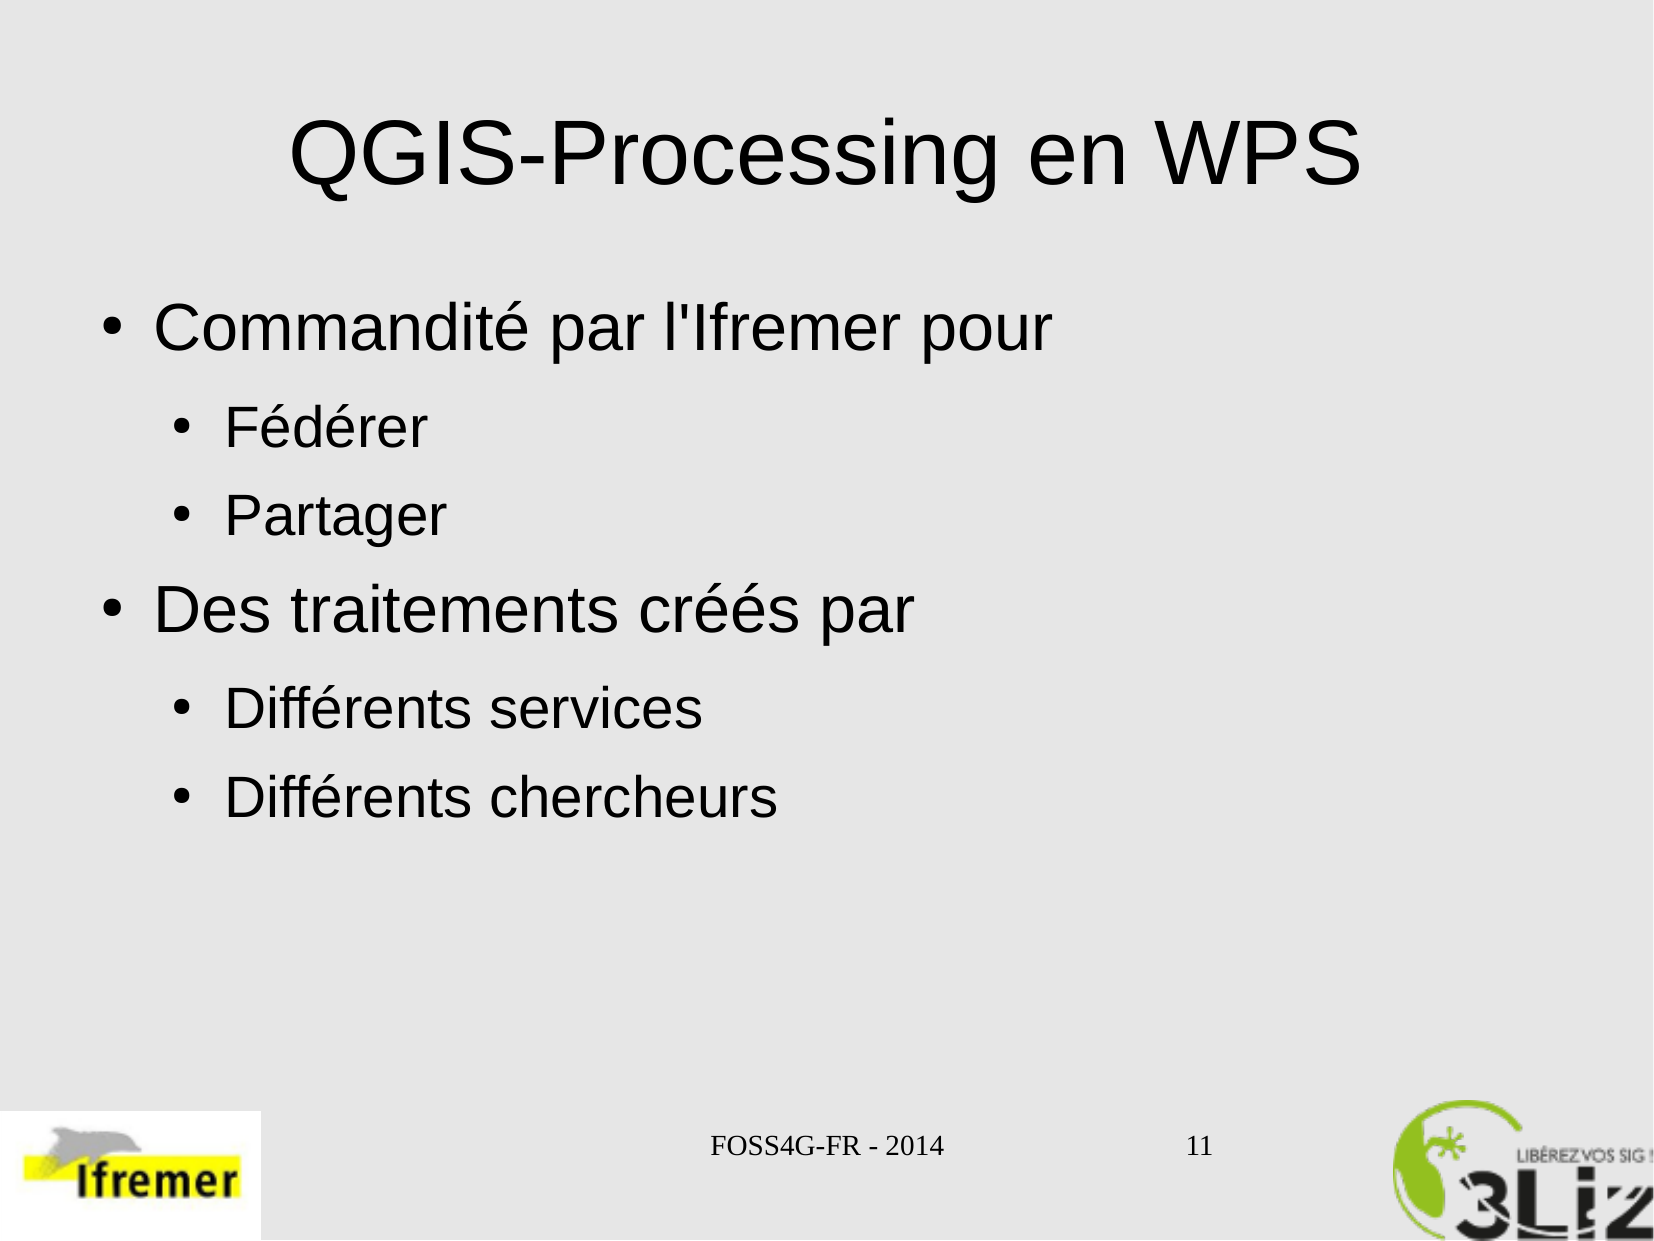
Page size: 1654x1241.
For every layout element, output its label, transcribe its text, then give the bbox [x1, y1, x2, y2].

picture [0, 1111, 261, 1241]
picture [1393, 1100, 1654, 1241]
title QGIS-Processing en WPS [82, 49, 1571, 257]
list Commandité par l'Ifremer pour Fédérer Partager Des traitements créés par Différents services Différents chercheurs [82, 290, 1571, 1010]
